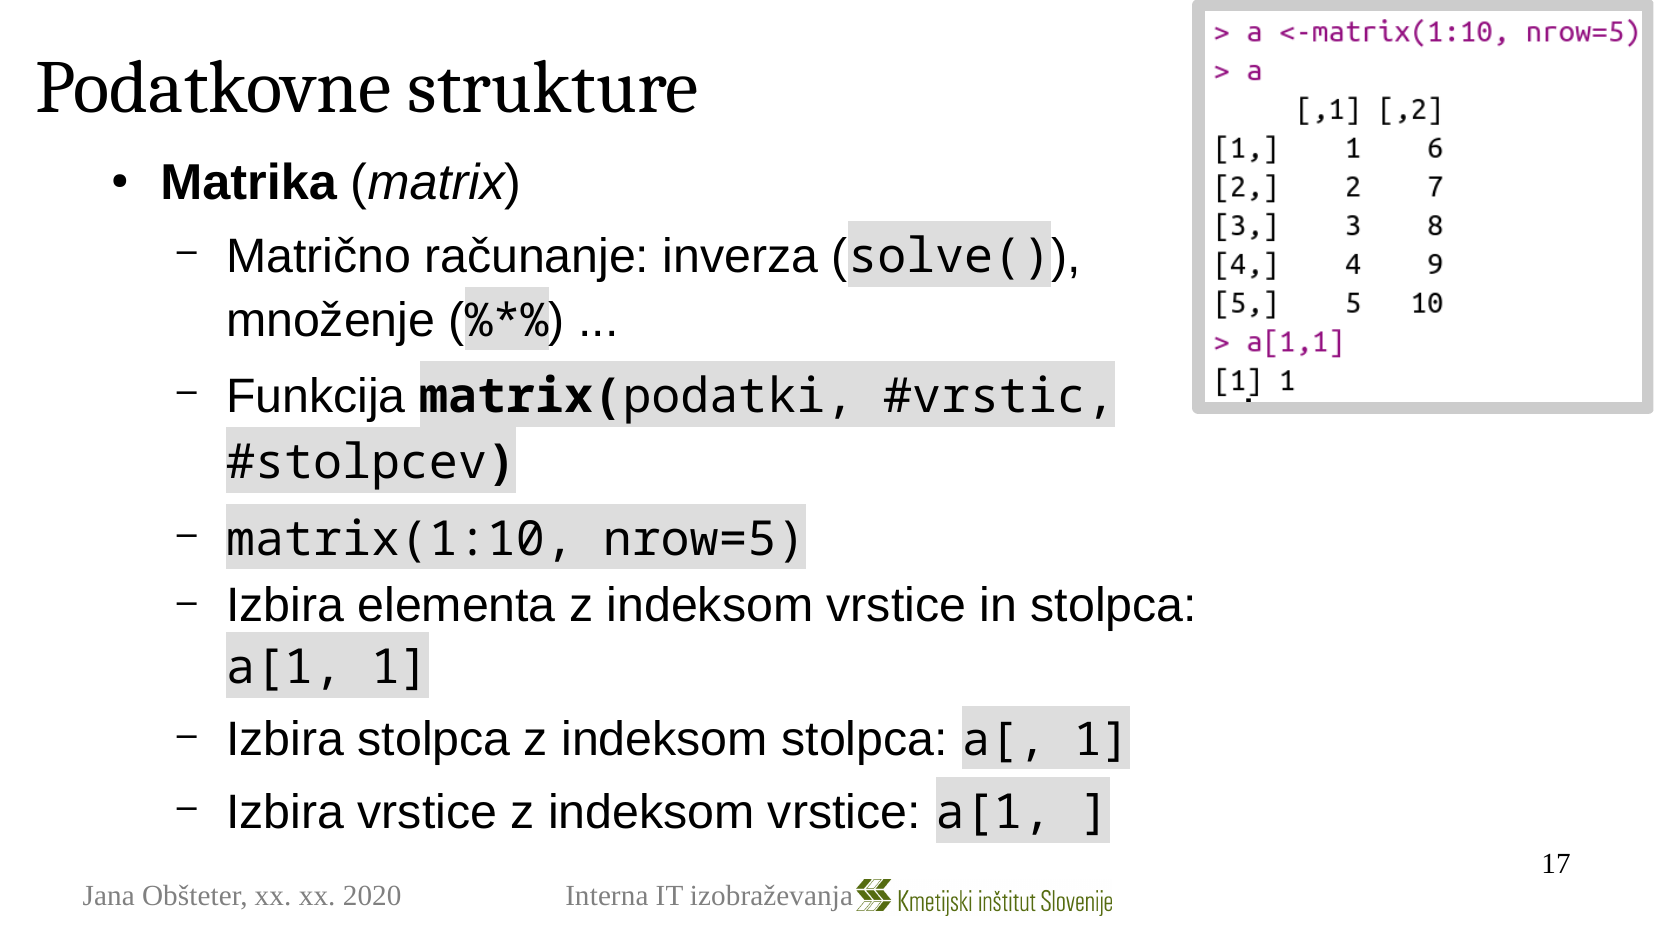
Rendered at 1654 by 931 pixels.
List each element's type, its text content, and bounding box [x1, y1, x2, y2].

list Matrika (matrix) Matrično računanje: inverza (solve()), množenje (%*%) ... Funkcija matrix(podatki, #vrstic, #stolpcev) matrix(1:10, nrow=5) Izbira elementa z indeksom vrstice in stolpca: a[1, 1] Izbira stolpca z indeksom stolpca: a[, 1] Izbira vrstice z indeksom vrstice: a[1, ] [94, 153, 1252, 851]
picture [1204, 11, 1642, 402]
title Podatkovne strukture [35, 21, 1192, 154]
picture [856, 879, 1112, 916]
